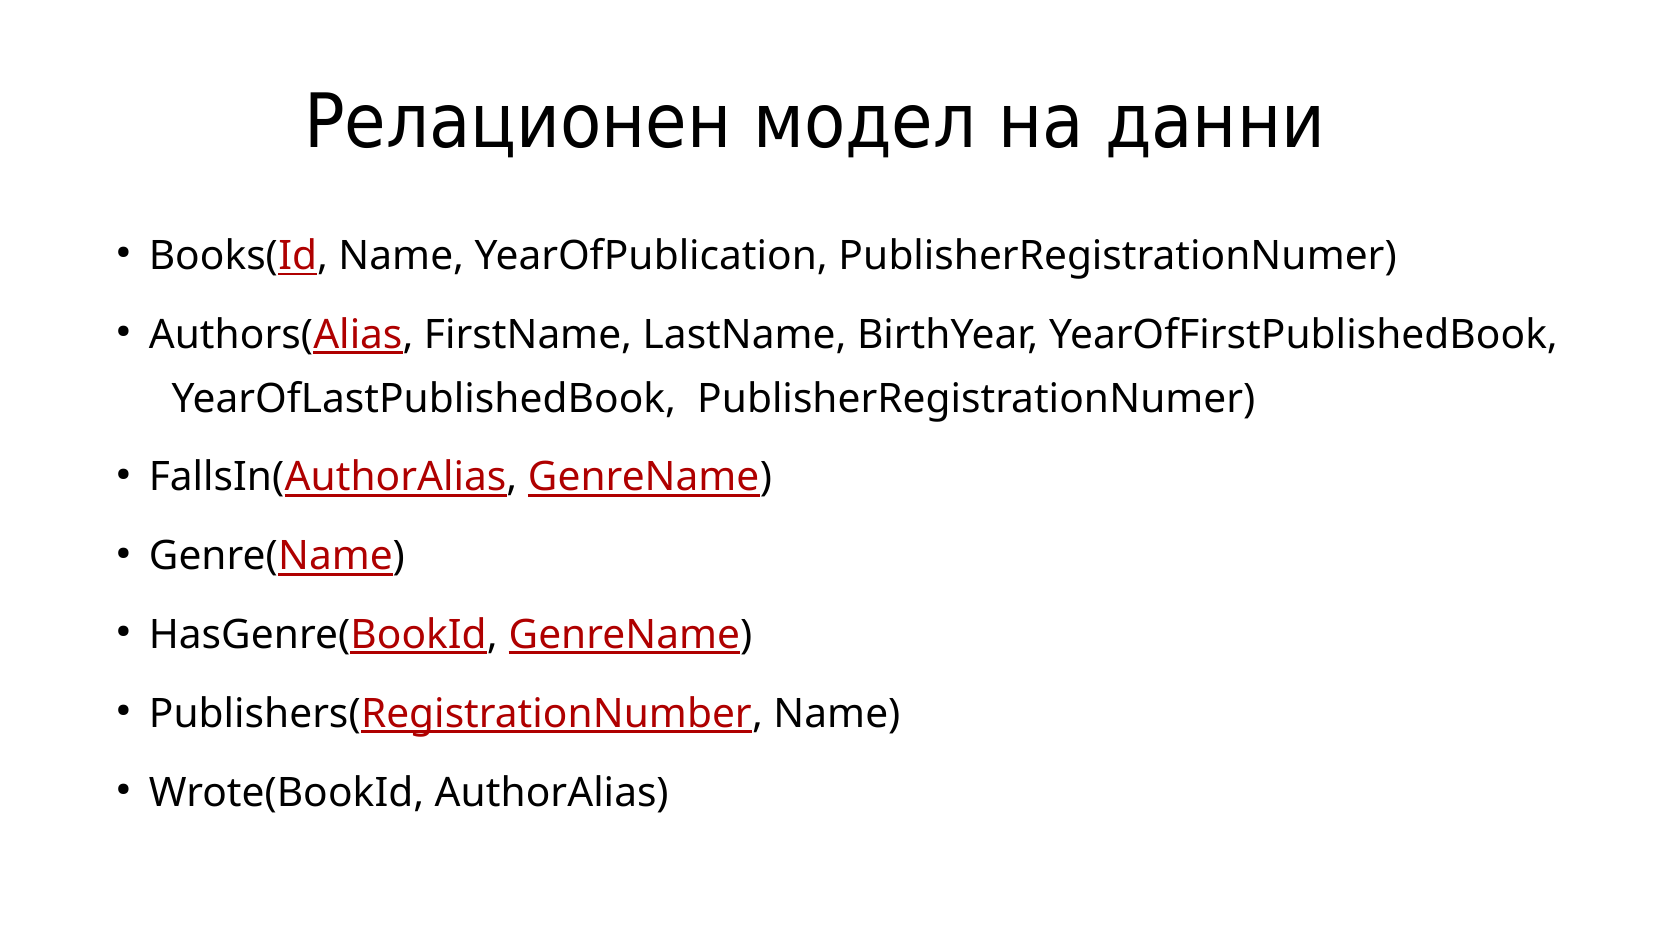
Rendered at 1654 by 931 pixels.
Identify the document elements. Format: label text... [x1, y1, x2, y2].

title Релационен модел на данни [82, 37, 1571, 193]
list Books(Id, Name, YearOfPublication, PublisherRegistrationNumer) Authors(Alias, FirstName, LastName, BirthYear, YearOfFirstPublishedBook, YearOfLastPublishedBook, PublisherRegistrationNumer) FallsIn(AuthorAlias, GenreName) Genre(Name) HasGenre(BookId, GenreName) Publishers(RegistrationNumber, Name) Wrote(BookId, AuthorAlias) [82, 217, 1571, 826]
